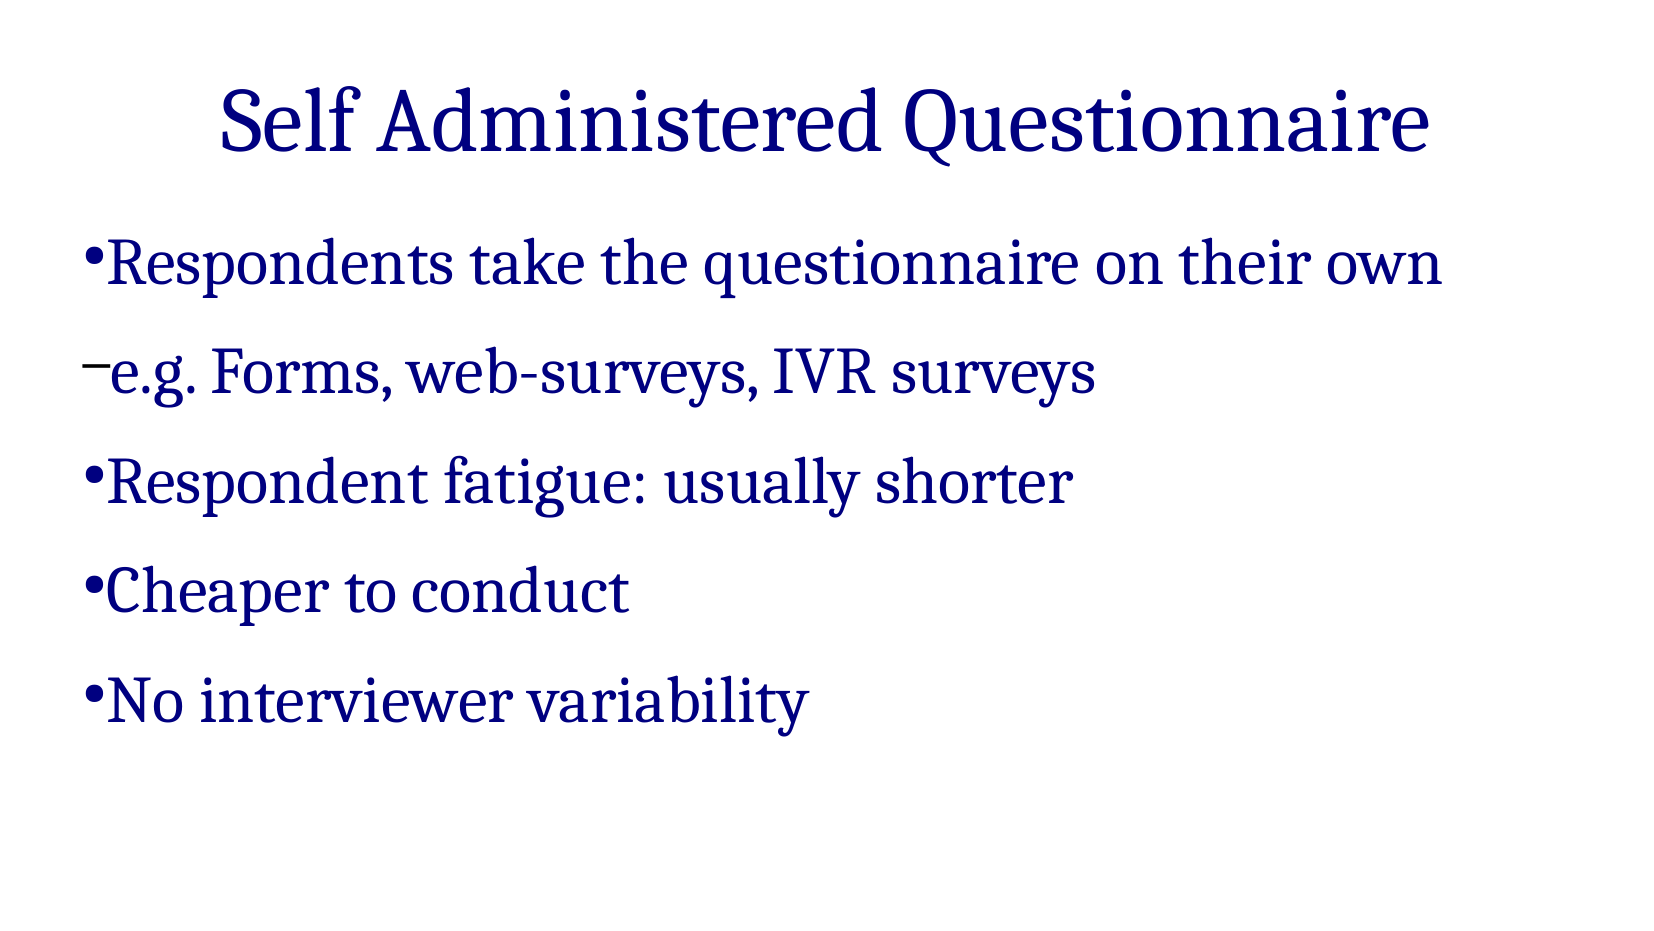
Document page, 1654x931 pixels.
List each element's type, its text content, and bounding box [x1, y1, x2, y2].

list Respondents take the questionnaire on their own e.g. Forms, web-surveys, IVR surveys Respondent fatigue: usually shorter Cheaper to conduct No interviewer variability [82, 217, 1571, 758]
title Self Administered Questionnaire [82, 7, 1571, 217]
